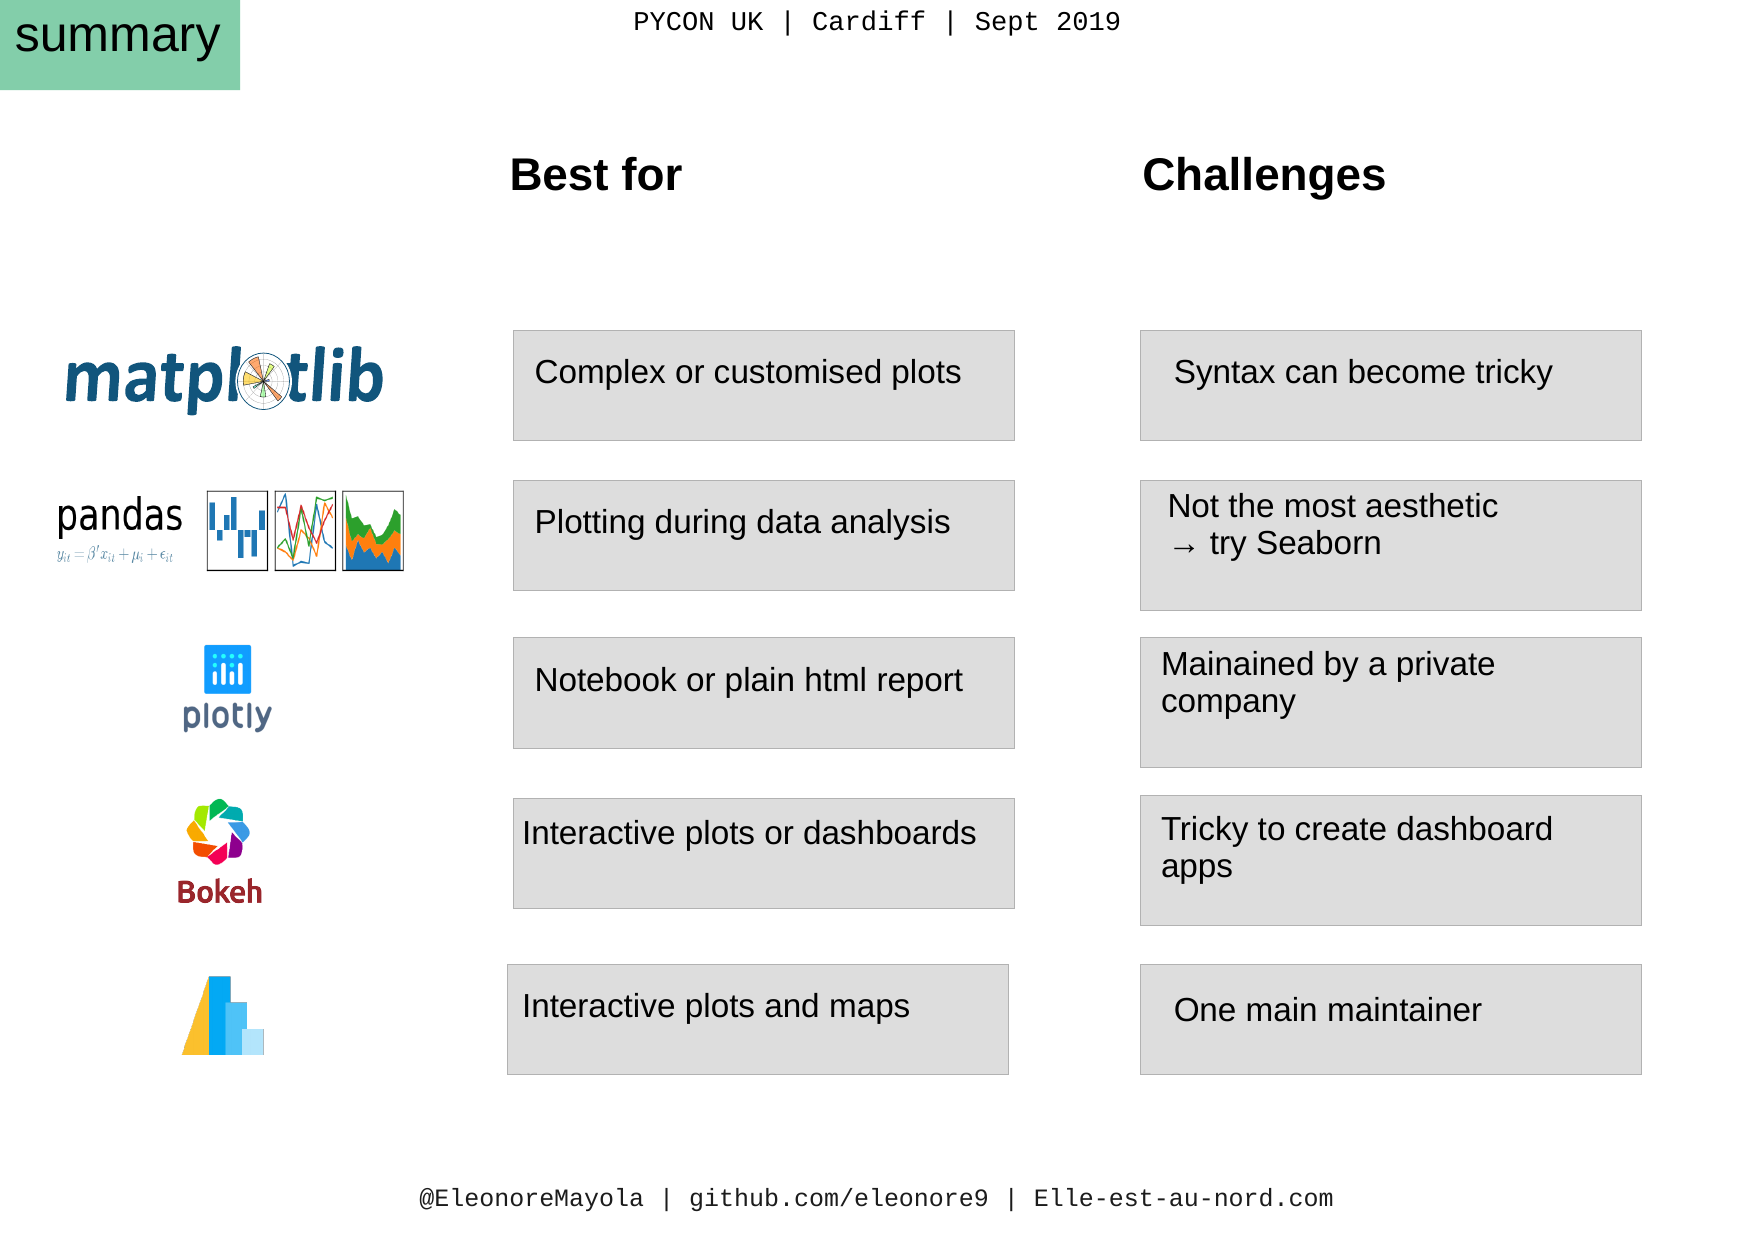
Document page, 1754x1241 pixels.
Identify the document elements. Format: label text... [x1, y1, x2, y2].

picture [37, 480, 414, 579]
text_box Not the most aesthetic → try Seaborn [1152, 480, 1642, 599]
text_box [513, 798, 1015, 806]
text_box Interactive plots and maps [507, 979, 971, 1087]
text_box [1140, 795, 1642, 926]
text_box [513, 480, 1015, 591]
text_box [1140, 330, 1642, 441]
text_box Complex or customised plots [519, 346, 1034, 473]
text_box Interactive plots or dashboards [507, 806, 1065, 953]
text_box @EleonoreMayola | github.com/eleonore9 | Elle-est-au-nord.com [313, 1149, 1441, 1241]
text_box One main maintainer [1158, 984, 1523, 1141]
text_box summary [0, 0, 241, 91]
text_box [513, 330, 1015, 441]
text_box Notebook or plain html report [519, 653, 1015, 798]
text_box Tricky to create dashboard apps [1146, 803, 1598, 945]
text_box [1140, 637, 1642, 768]
text_box [513, 637, 1015, 749]
text_box Plotting during data analysis [519, 496, 1022, 662]
text_box [1140, 964, 1642, 1075]
picture [52, 333, 401, 425]
text_box [507, 964, 1009, 1075]
text_box Syntax can become tricky [1158, 346, 1604, 426]
picture [175, 795, 264, 905]
text_box PYCON UK | Cardiff | Sept 2019 [281, 0, 1473, 80]
picture [175, 963, 270, 1068]
text_box [1140, 480, 1642, 611]
text_box Best for [494, 141, 871, 230]
text_box Challenges [1127, 141, 1504, 230]
picture [175, 636, 280, 741]
text_box Mainained by a private company [1146, 638, 1642, 757]
